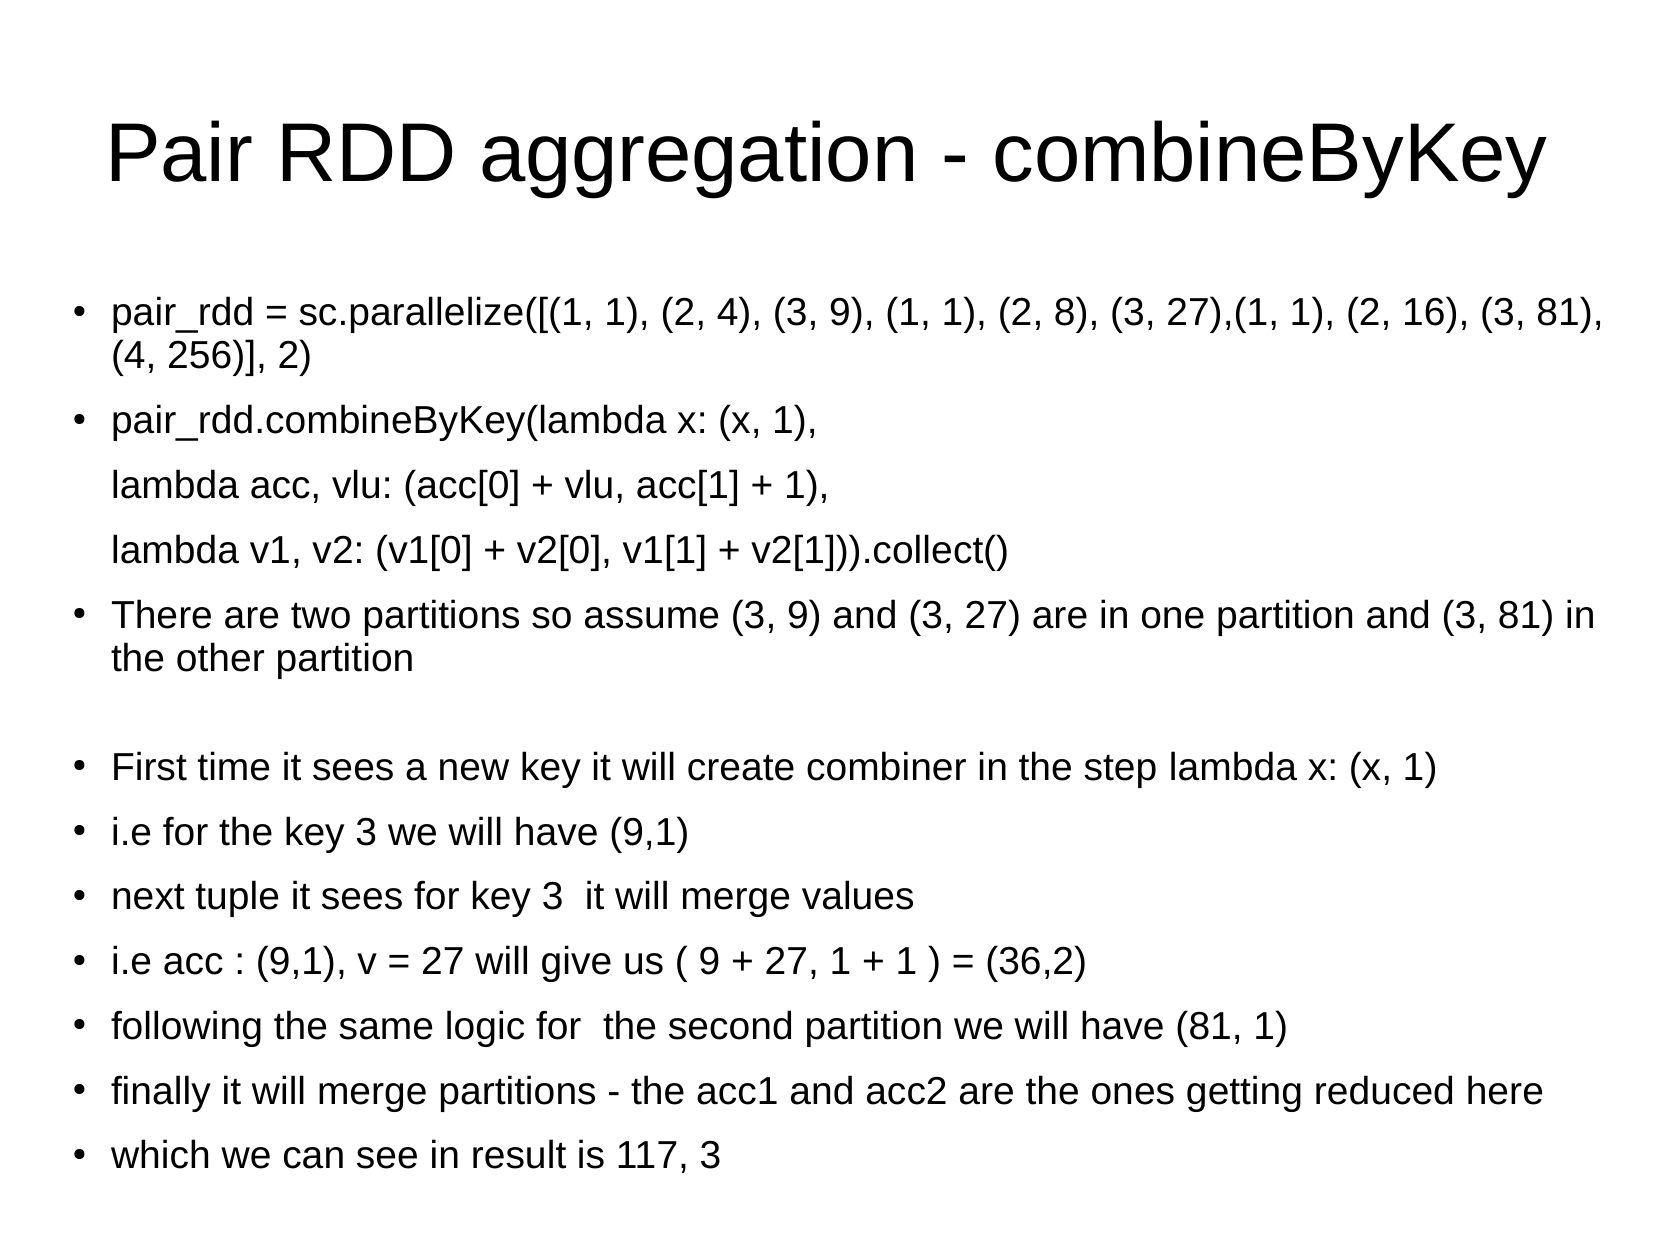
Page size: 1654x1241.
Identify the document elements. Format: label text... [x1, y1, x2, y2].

title Pair RDD aggregation - combineByKey [82, 49, 1571, 257]
list pair_rdd = sc.parallelize([(1, 1), (2, 4), (3, 9), (1, 1), (2, 8), (3, 27),(1, 1), (2, 16), (3, 81), (4, 256)], 2) pair_rdd.combineByKey(lambda x: (x, 1), lambda acc, vlu: (acc[0] + vlu, acc[1] + 1), lambda v1, v2: (v1[0] + v2[0], v1[1] + v2[1])).collect() There are two partitions so assume (3, 9) and (3, 27) are in one partition and (3, 81) in the other partition First time it sees a new key it will create combiner in the step lambda x: (x, 1) i.e for the key 3 we will have (9,1) next tuple it sees for key 3 it will merge values i.e acc : (9,1), v = 27 will give us ( 9 + 27, 1 + 1 ) = (36,2) following the same logic for the second partition we will have (81, 1) finally it will merge partitions - the acc1 and acc2 are the ones getting reduced here which we can see in result is 117, 3 [60, 290, 1606, 1186]
